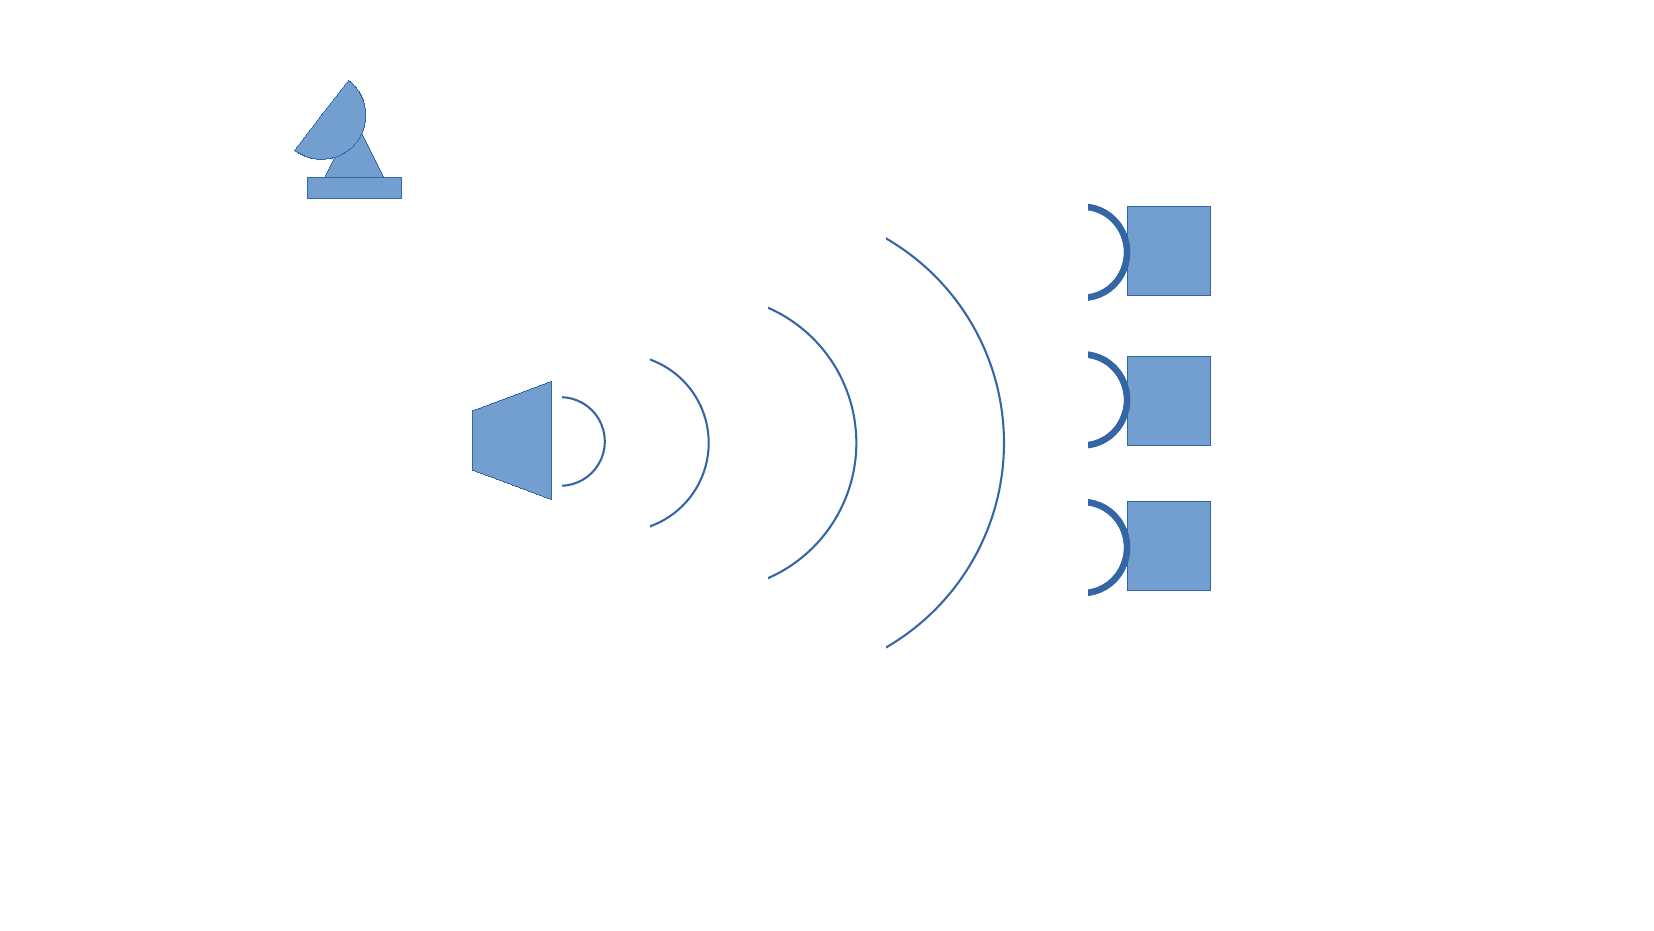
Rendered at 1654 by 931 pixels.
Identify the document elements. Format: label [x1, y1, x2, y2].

text_box [1127, 501, 1211, 591]
text_box [383, 147, 886, 709]
text_box [998, 177, 1088, 621]
text_box [1127, 206, 1211, 296]
text_box [1127, 356, 1211, 446]
text_box [294, 80, 402, 199]
